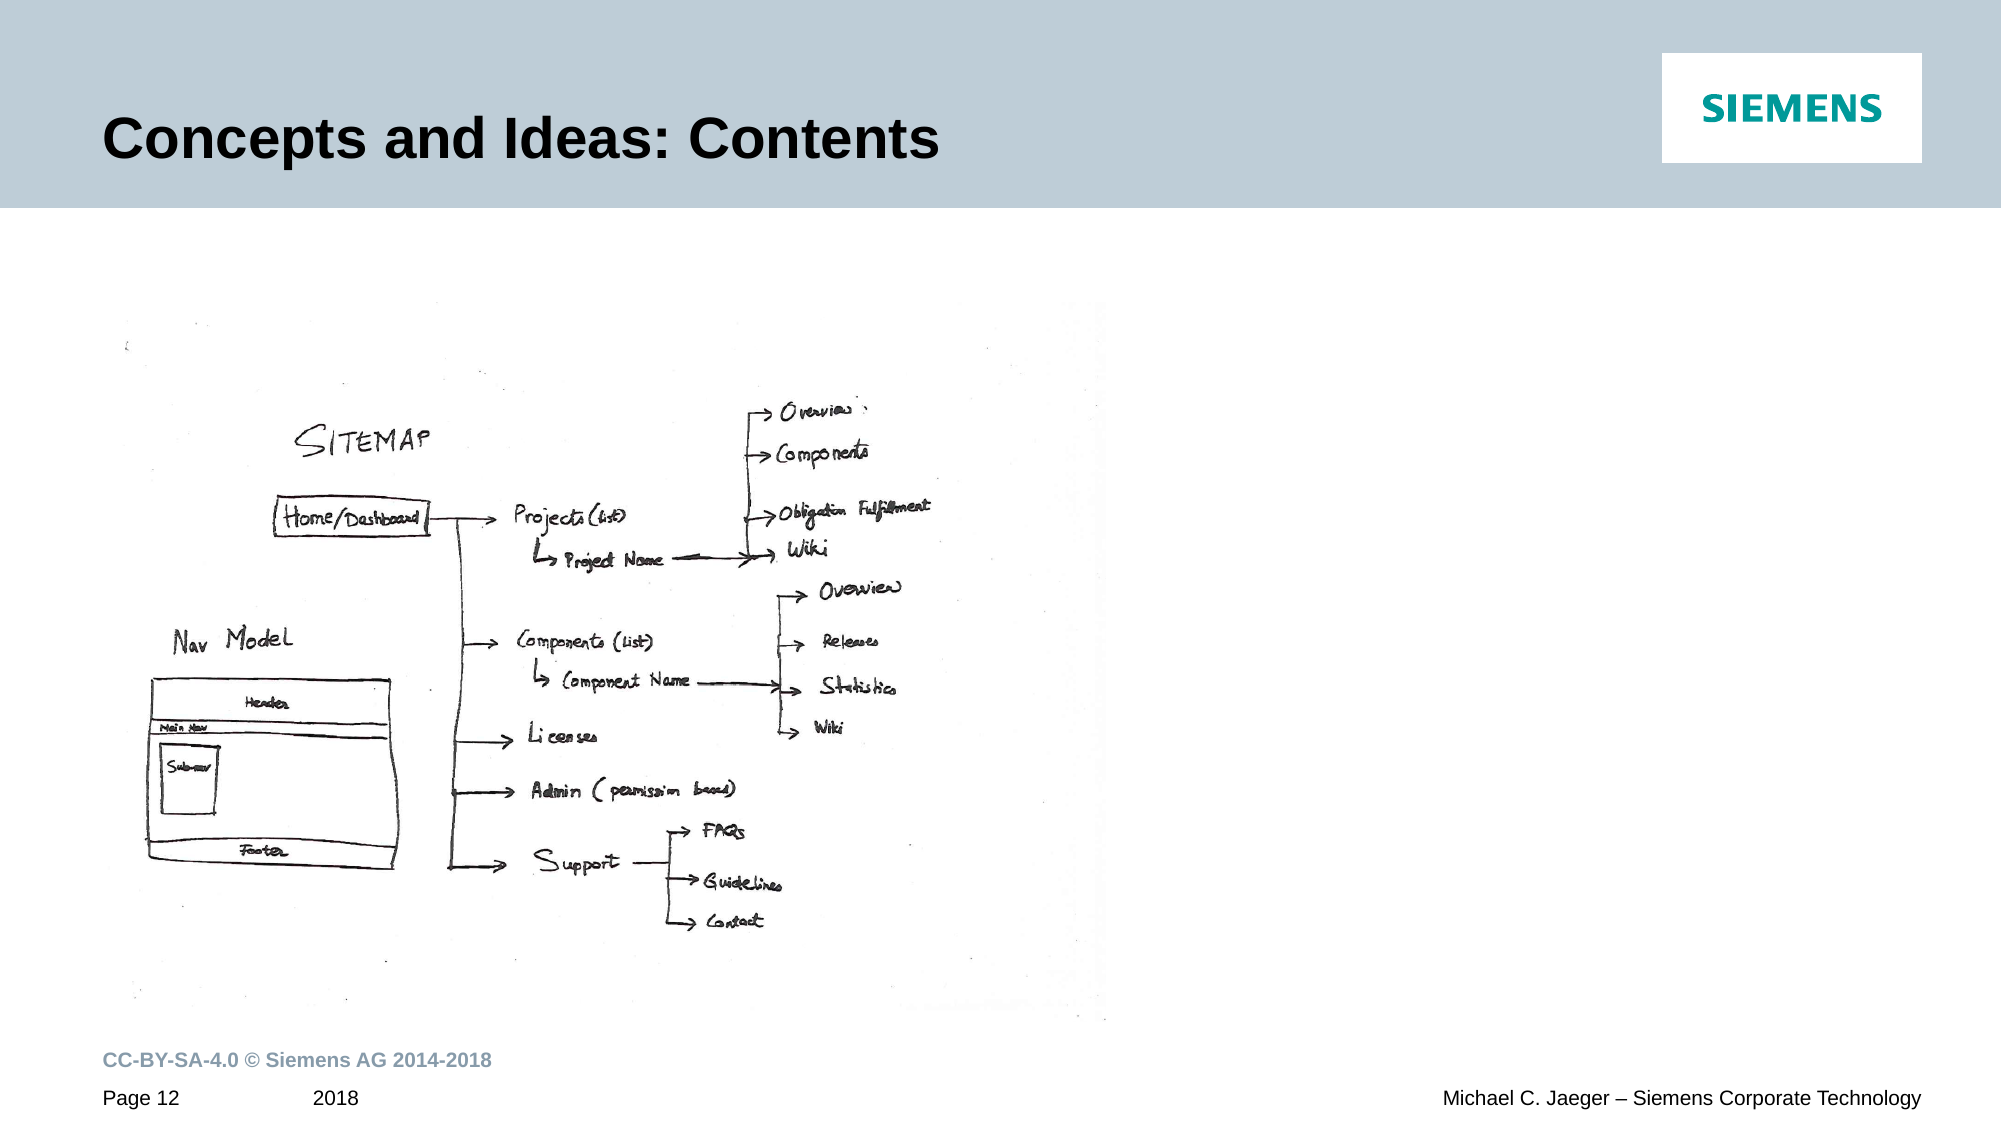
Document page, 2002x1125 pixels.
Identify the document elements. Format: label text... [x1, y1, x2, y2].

picture [87, 302, 1106, 1022]
text_box Concepts and Ideas: Contents [0, 0, 2001, 208]
